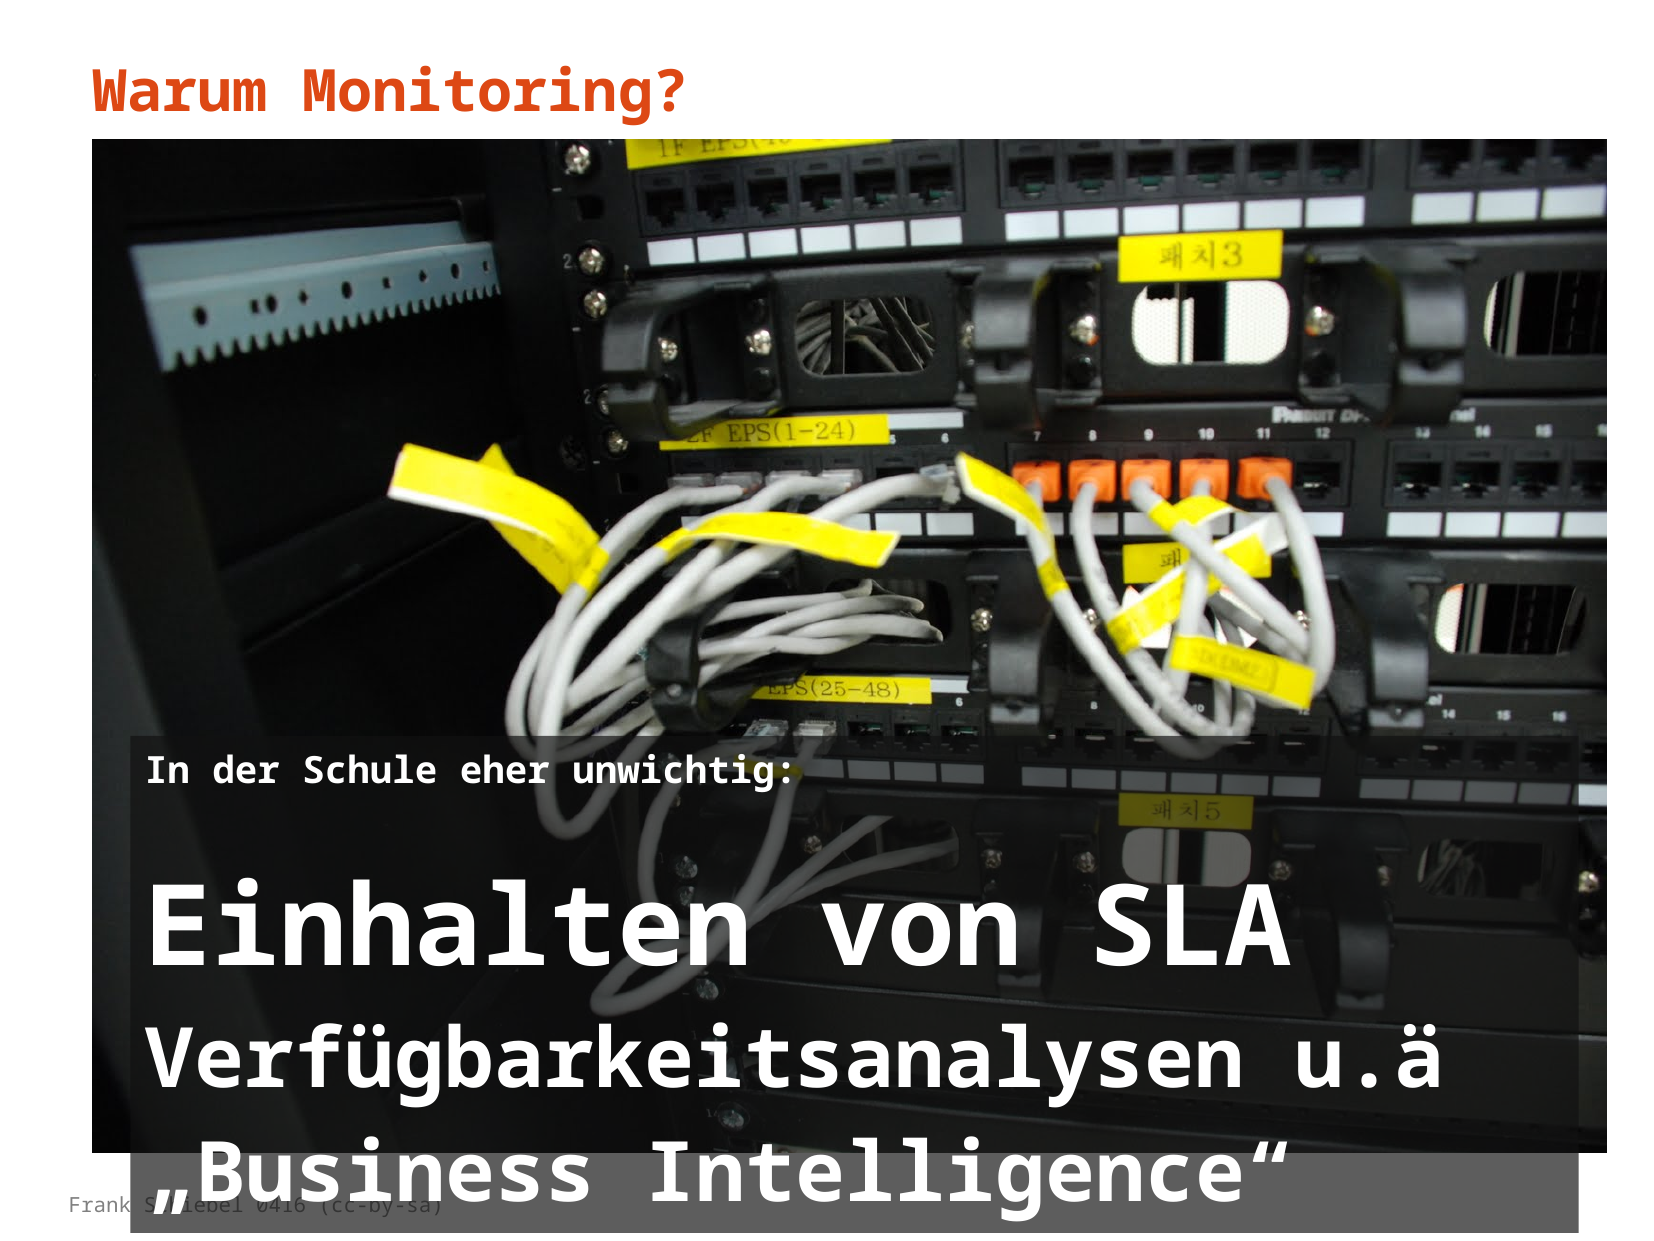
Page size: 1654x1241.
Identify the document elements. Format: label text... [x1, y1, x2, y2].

picture [92, 139, 1607, 1153]
text_box Warum Monitoring? [78, 42, 1130, 117]
text_box In der Schule eher unwichtig: Einhalten von SLA Verfügbarkeitsanalysen u.ä „Business Intelligence“ [130, 735, 1579, 1110]
